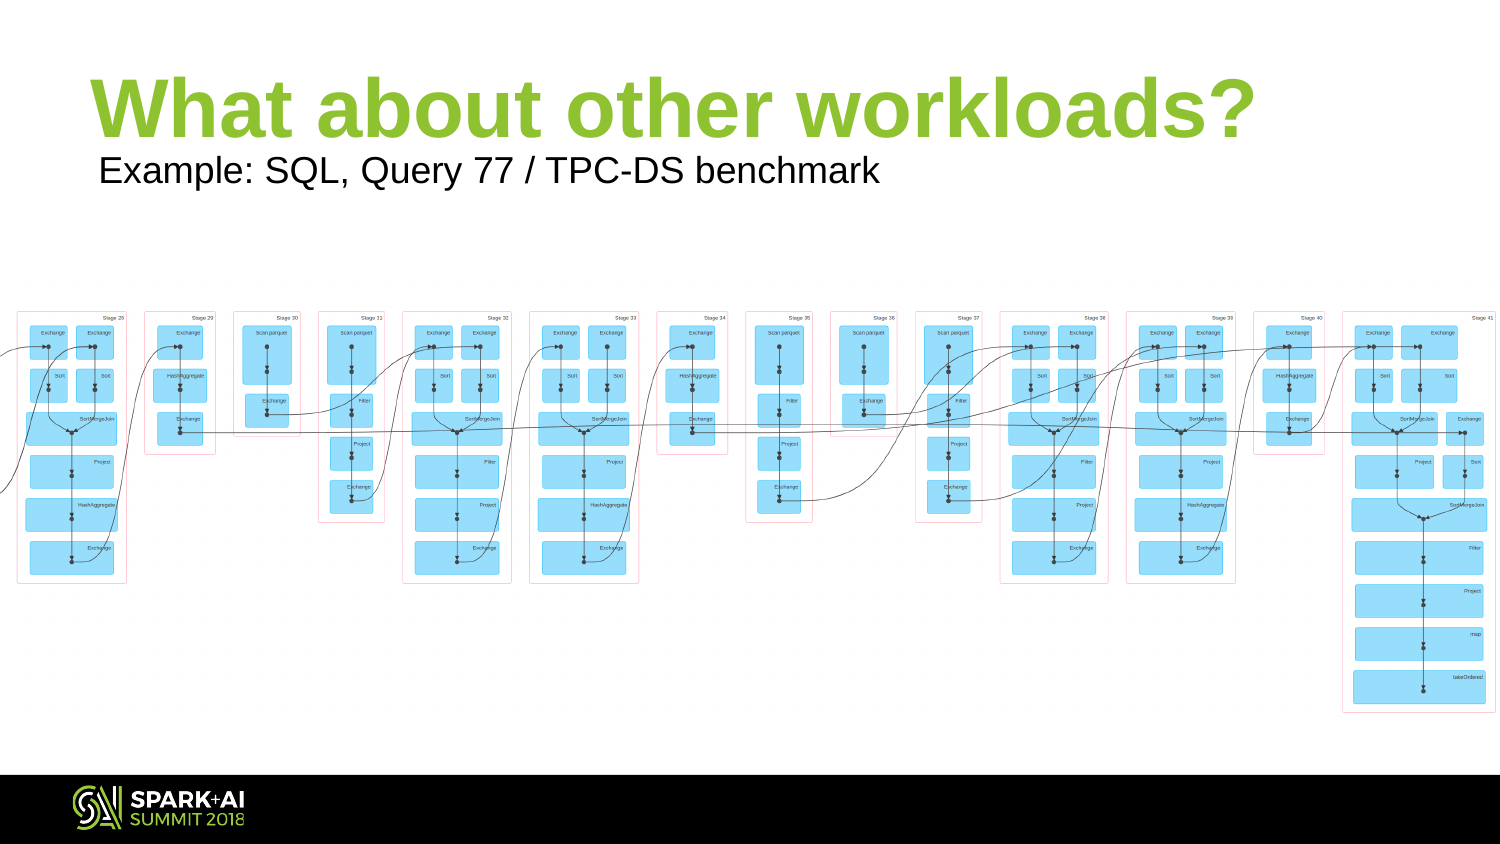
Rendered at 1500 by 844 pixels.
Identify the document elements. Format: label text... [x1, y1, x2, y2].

text_box Example: SQL, Query 77 / TPC-DS benchmark [83, 142, 896, 200]
picture [0, 269, 1500, 717]
title What about other workloads? [75, 33, 1426, 175]
